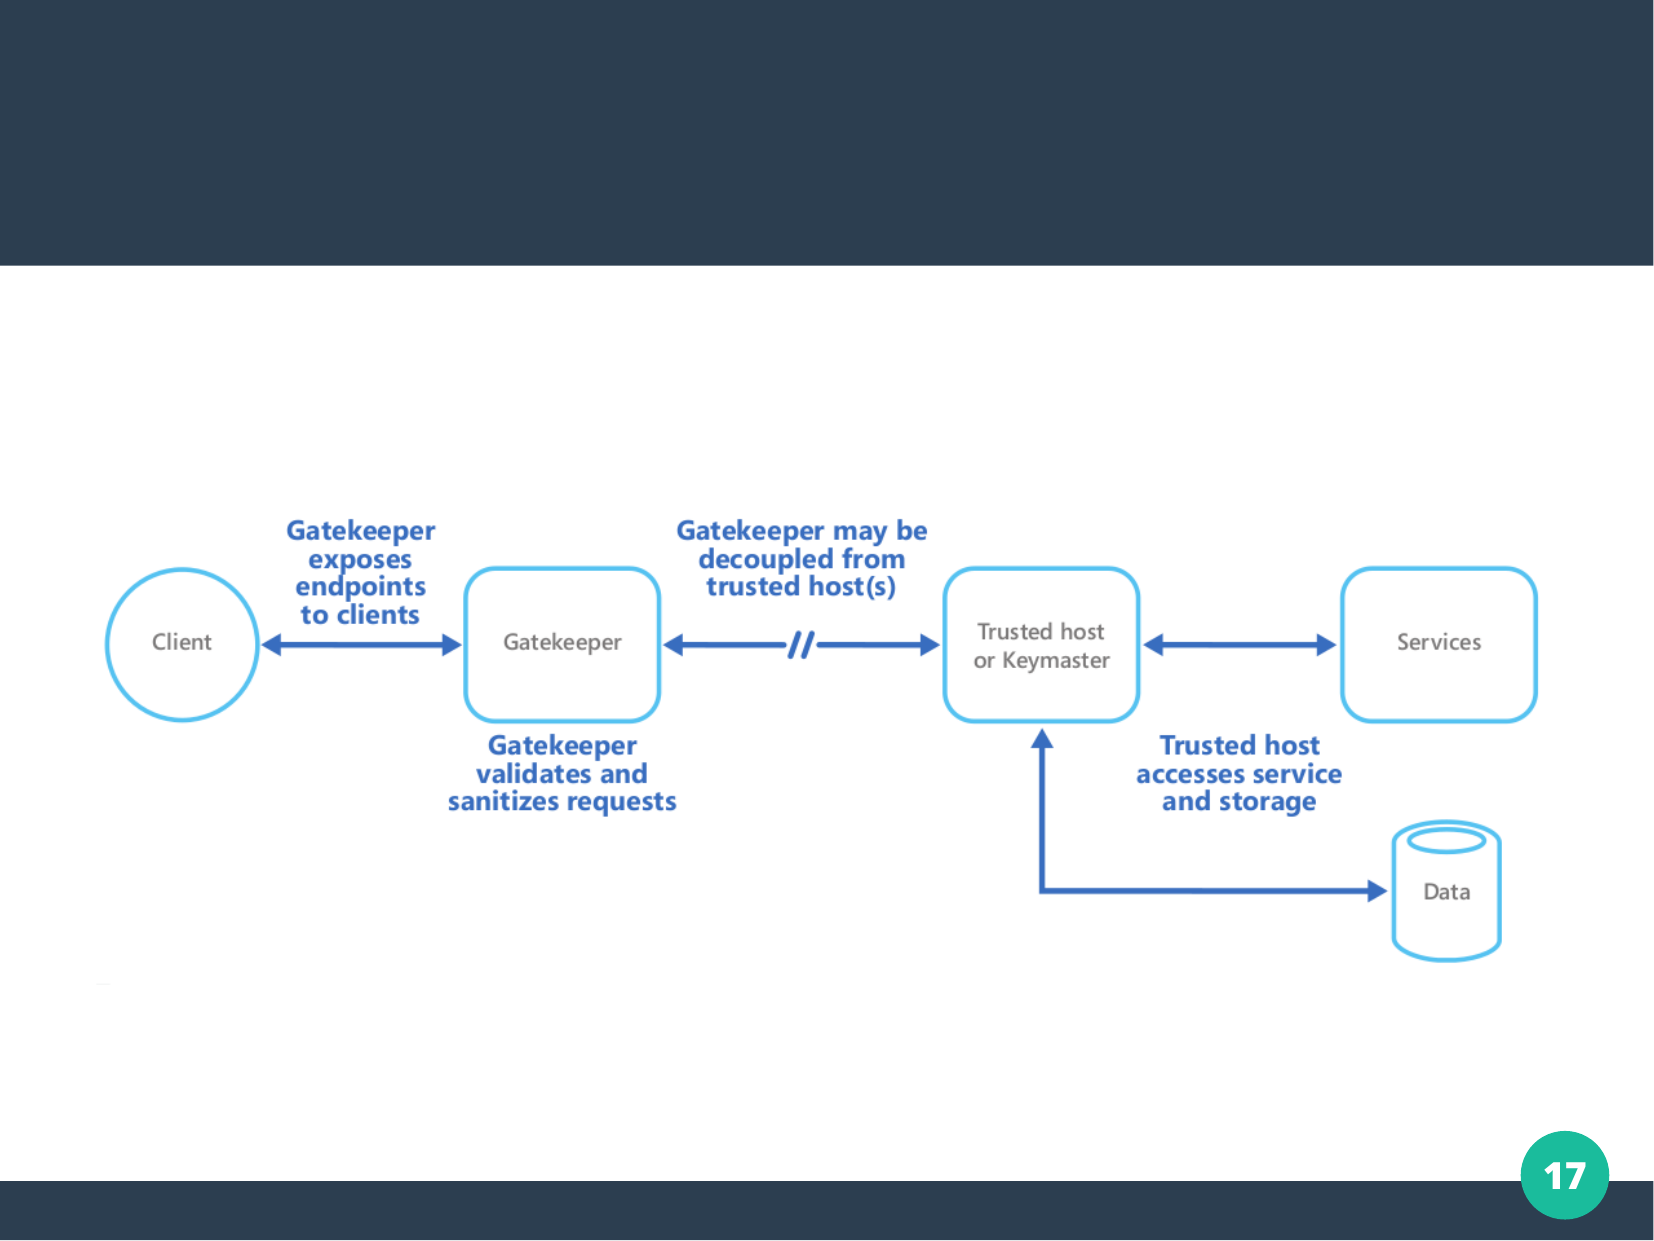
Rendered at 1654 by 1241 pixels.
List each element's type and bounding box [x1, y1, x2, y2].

picture [59, 492, 1595, 985]
